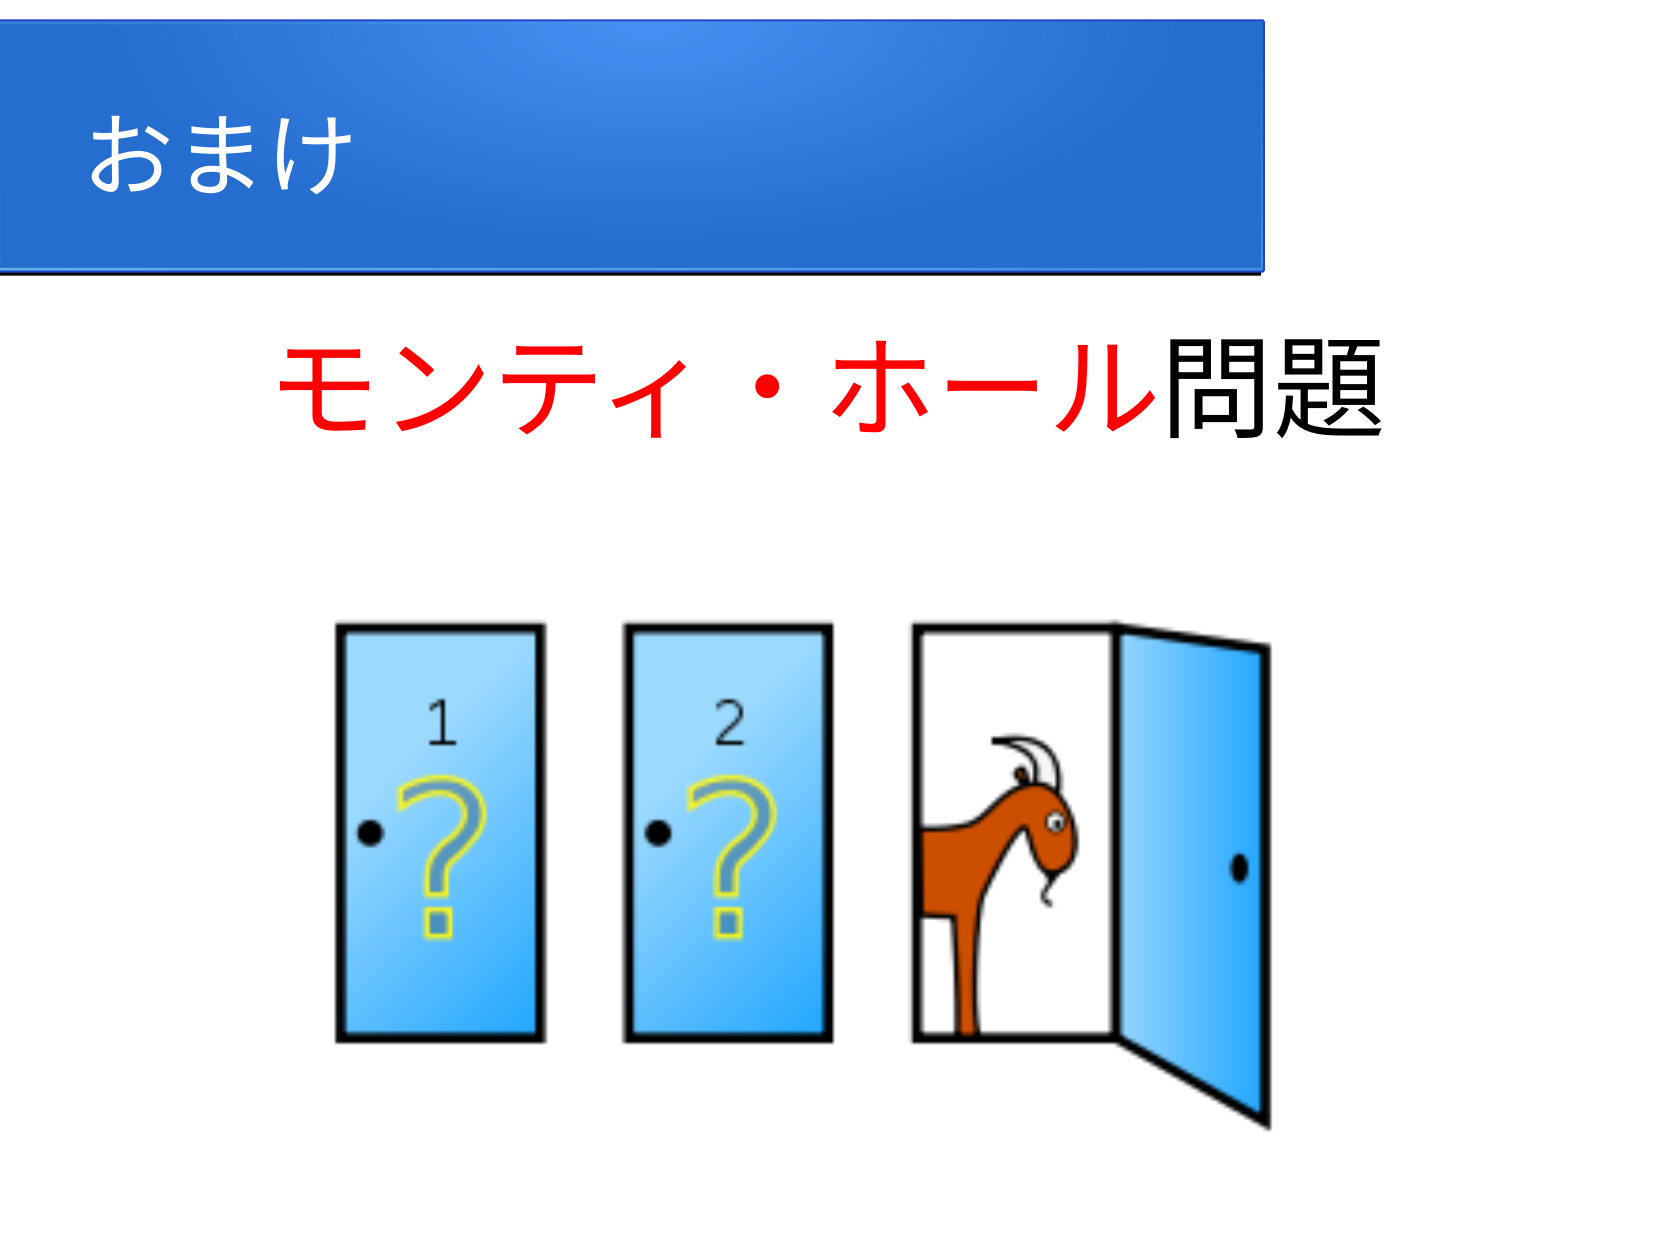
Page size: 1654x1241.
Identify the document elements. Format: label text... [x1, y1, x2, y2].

title おまけ [82, 47, 1235, 252]
picture [333, 614, 1276, 1139]
subtitle モンティ・ホール問題 [82, 299, 1571, 1019]
